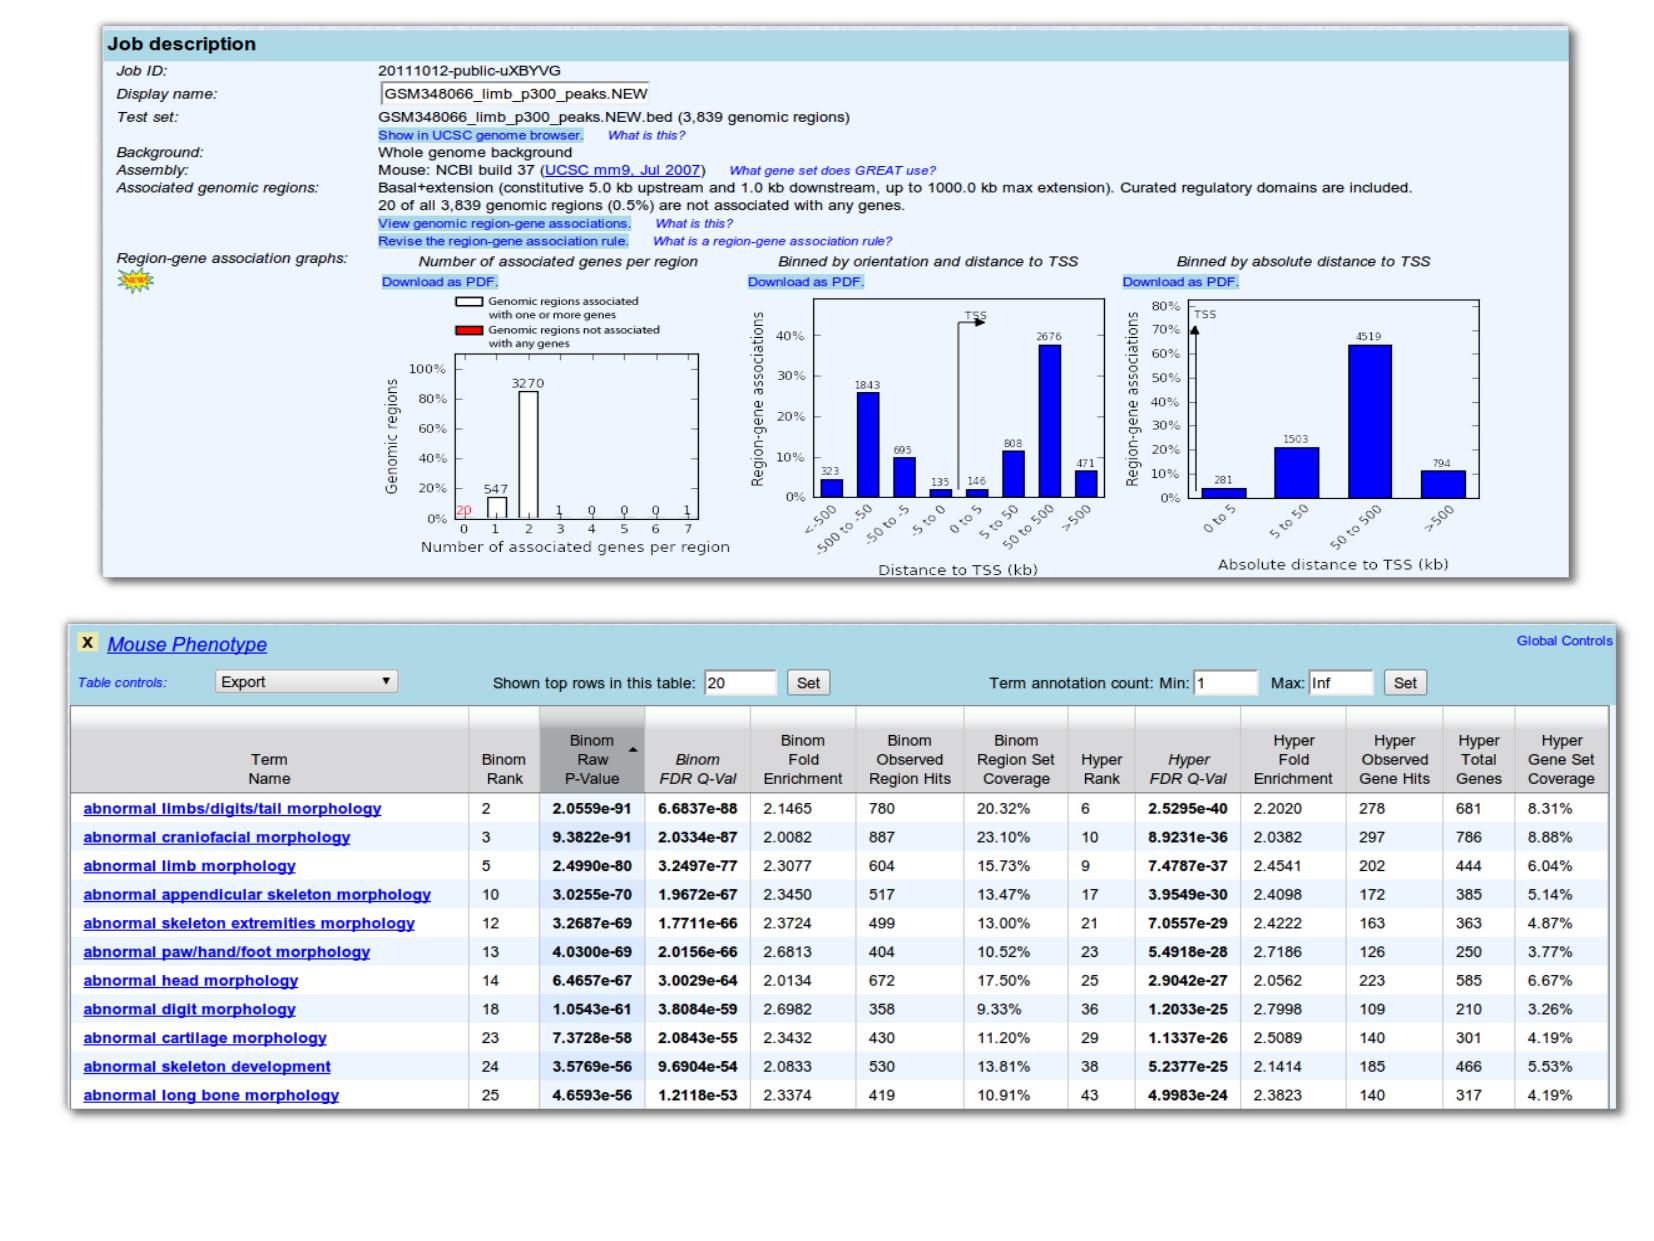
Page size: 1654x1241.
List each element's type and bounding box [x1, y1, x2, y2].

picture [55, 612, 1636, 1128]
picture [90, 15, 1589, 595]
